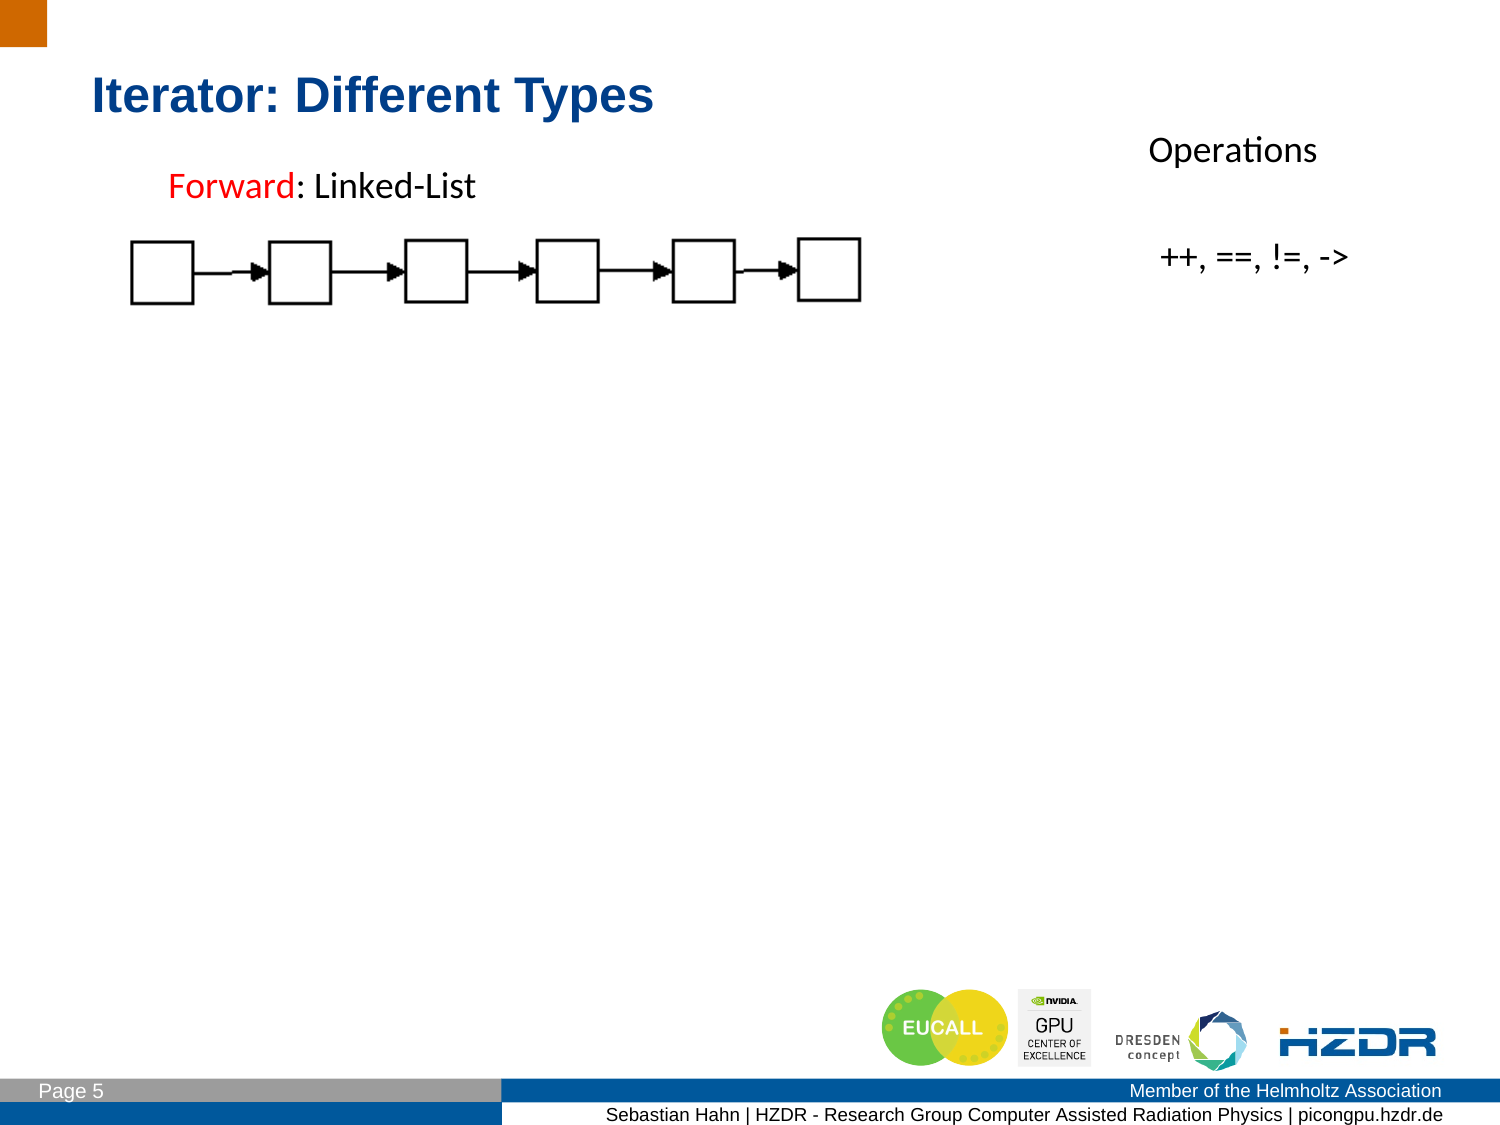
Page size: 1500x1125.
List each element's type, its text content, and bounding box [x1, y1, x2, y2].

text_box Operations [1133, 117, 1333, 178]
text_box Forward: Linked-List [153, 153, 492, 214]
picture [1116, 1011, 1247, 1071]
text_box ++, ==, !=, -> [1145, 224, 1365, 285]
picture [1257, 1011, 1453, 1073]
picture [874, 980, 1099, 1075]
picture [129, 236, 863, 307]
list Iterator: Different Types [76, 54, 1424, 209]
